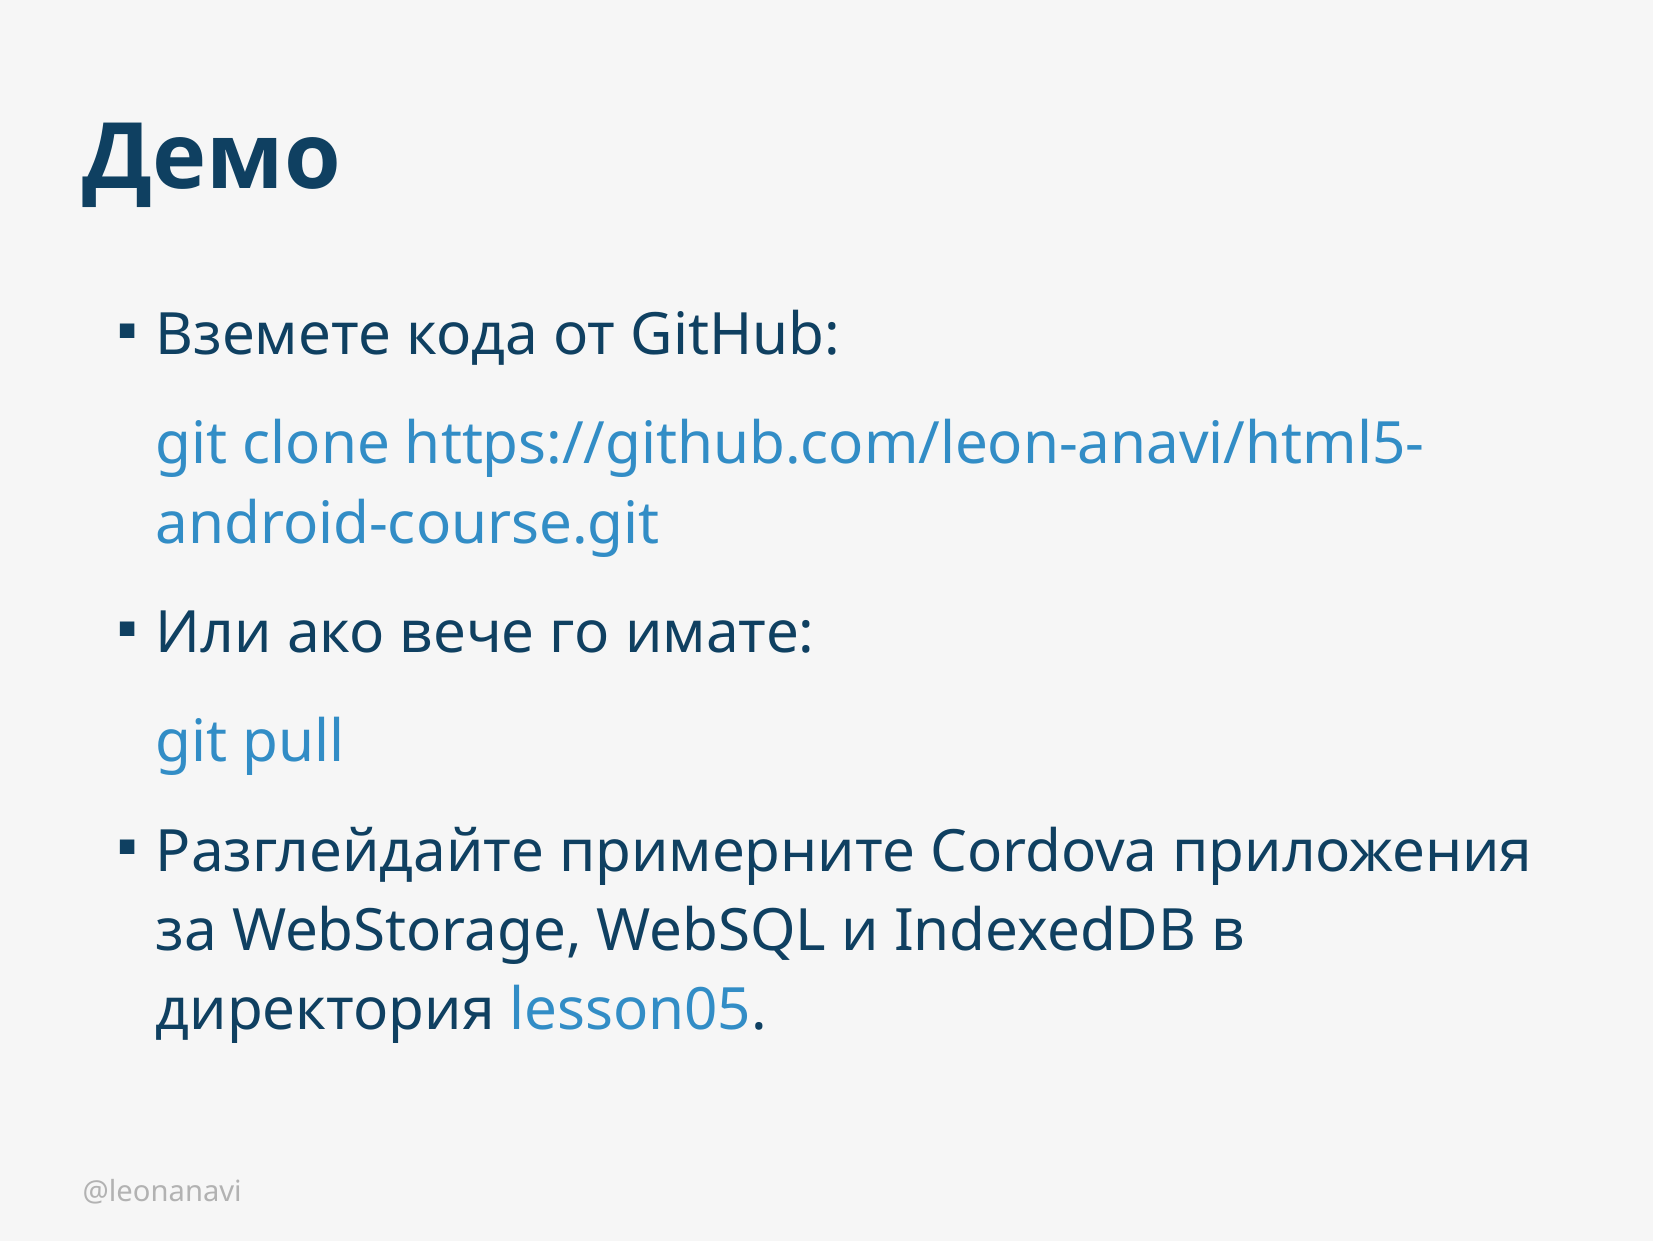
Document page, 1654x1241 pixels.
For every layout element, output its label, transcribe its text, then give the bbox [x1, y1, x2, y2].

title Демо [82, 49, 1571, 257]
text_box Вземете кода от GitHub: git clone https://github.com/leon-anavi/html5-android-course.git Или ако вече го имате: git pull Разглейдайте примерните Cordova приложения за WebStorage, WebSQL и IndexedDB в директория lesson05. [105, 285, 1576, 1063]
